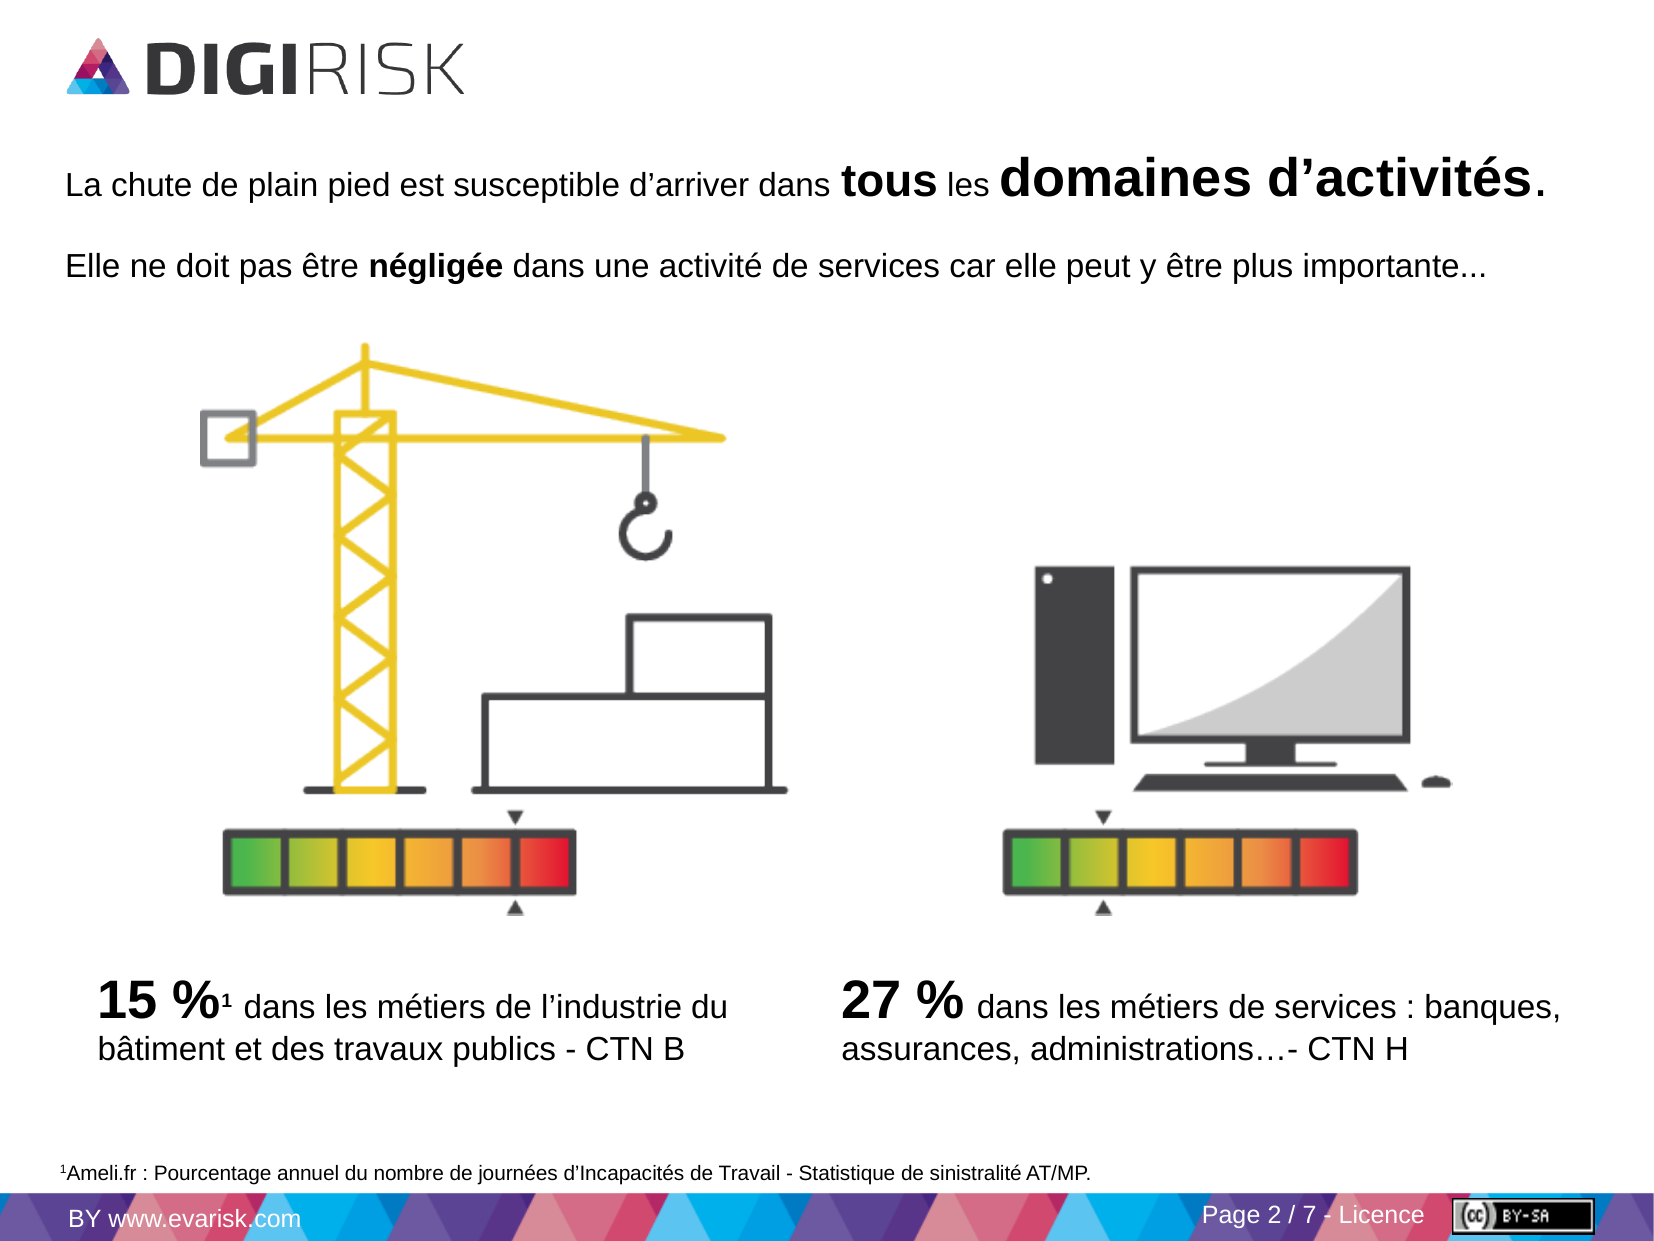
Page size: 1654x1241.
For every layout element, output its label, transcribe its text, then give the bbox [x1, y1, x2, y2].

text_box 27 % dans les métiers de services : banques, assurances, administrations…- CTN H [826, 962, 1619, 1075]
text_box 1Ameli.fr : Pourcentage annuel du nombre de journées d’Incapacités de Travail - Statistique de sinistralité AT/MP. [45, 1154, 1418, 1193]
picture [200, 342, 1453, 916]
picture [1180, 1175, 1654, 1241]
picture [378, 1193, 710, 1241]
picture [64, 35, 464, 95]
text_box 15 %1 dans les métiers de l’industrie du bâtiment et des travaux publics - CTN B [82, 962, 745, 1075]
picture [780, 1193, 1109, 1241]
list La chute de plain pied est susceptible d’arriver dans tous les domaines d’activités. Elle ne doit pas être négligée dans une activité de services car elle peut y être plus importante... [64, 147, 1589, 331]
picture [0, 1175, 308, 1241]
